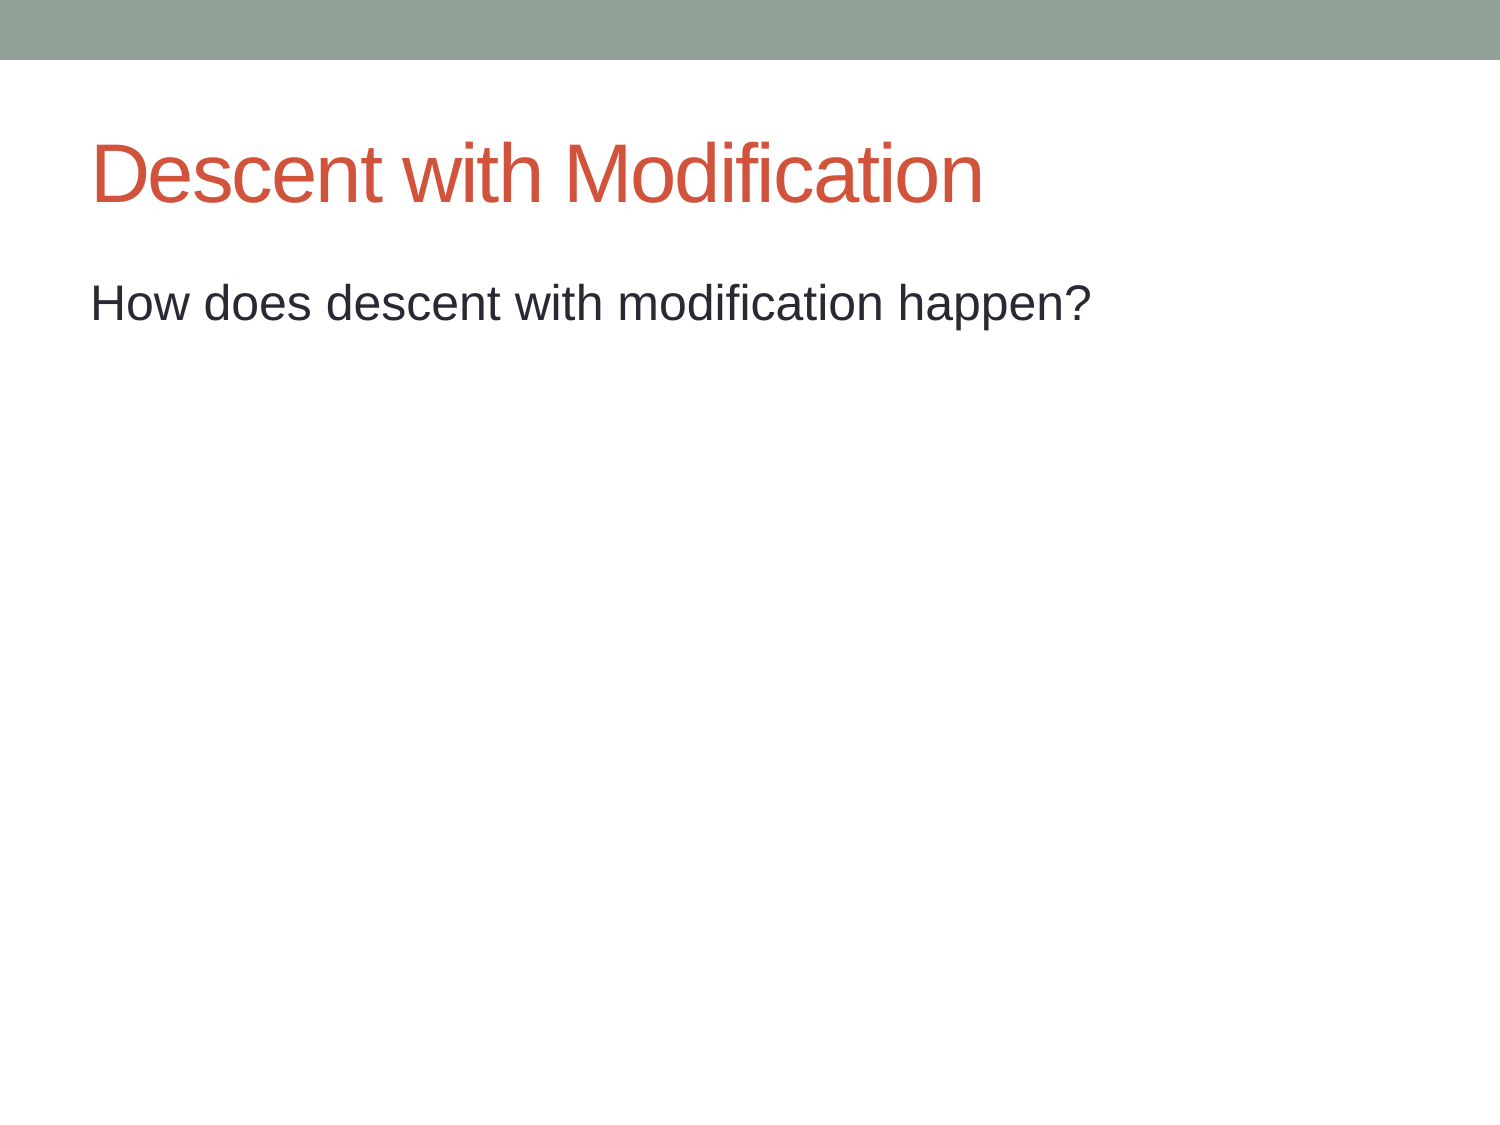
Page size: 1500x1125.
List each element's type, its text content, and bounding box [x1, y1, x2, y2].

title Descent with Modification [75, 87, 1425, 250]
list How does descent with modification happen? [75, 262, 1425, 1063]
